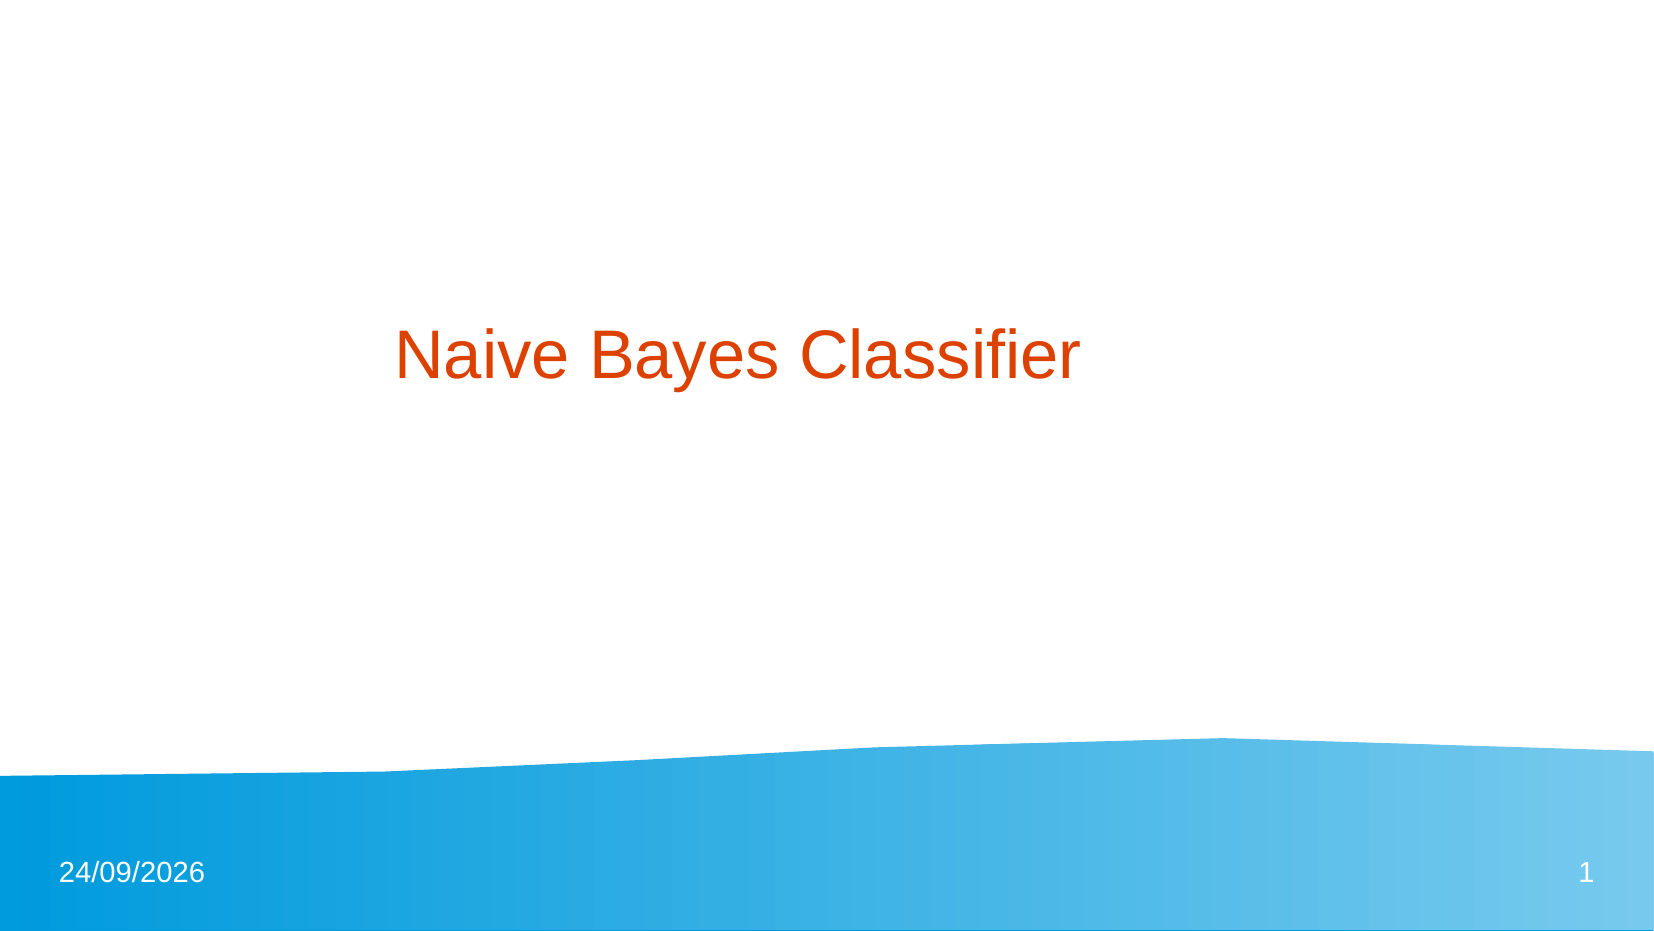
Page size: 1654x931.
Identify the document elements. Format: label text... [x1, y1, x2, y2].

title Naive Bayes Classifier [0, 265, 1477, 443]
